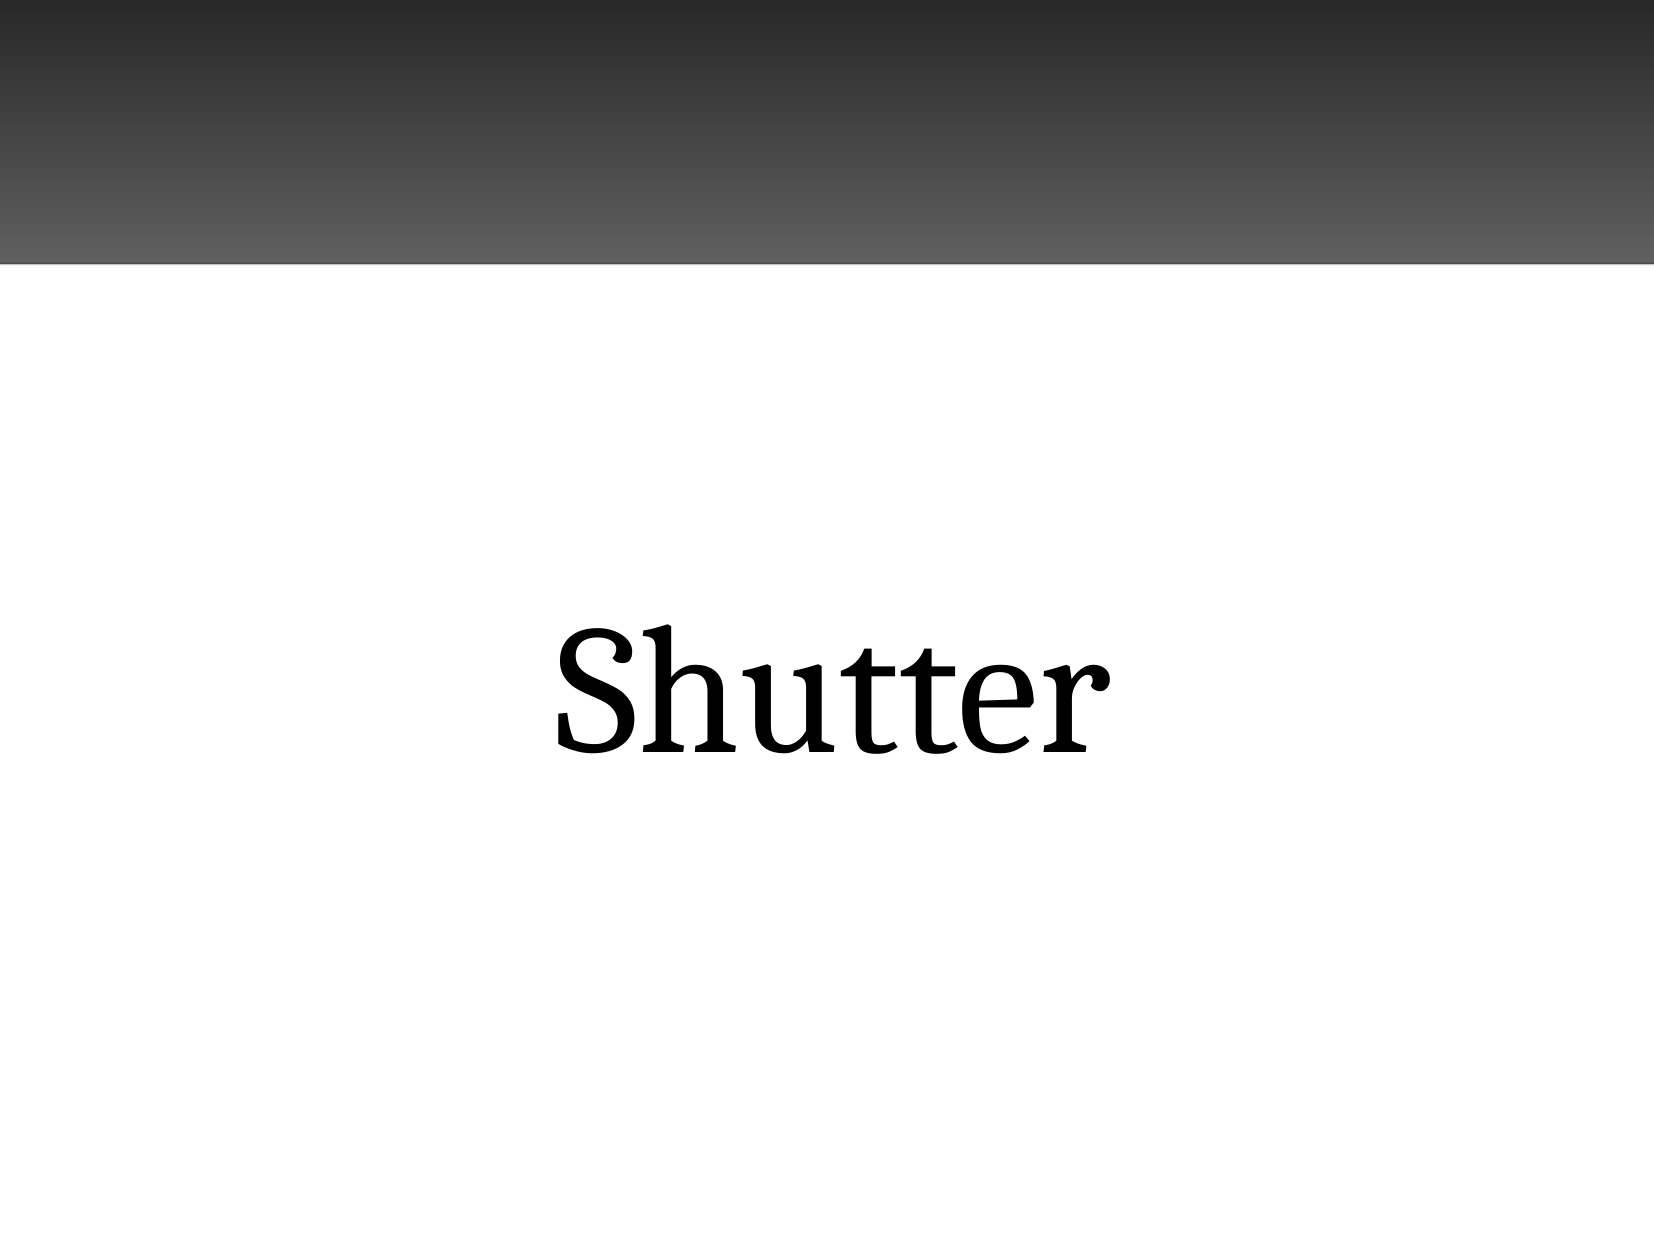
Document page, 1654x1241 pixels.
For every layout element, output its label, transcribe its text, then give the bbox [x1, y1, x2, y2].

list Shutter [130, 525, 1537, 797]
